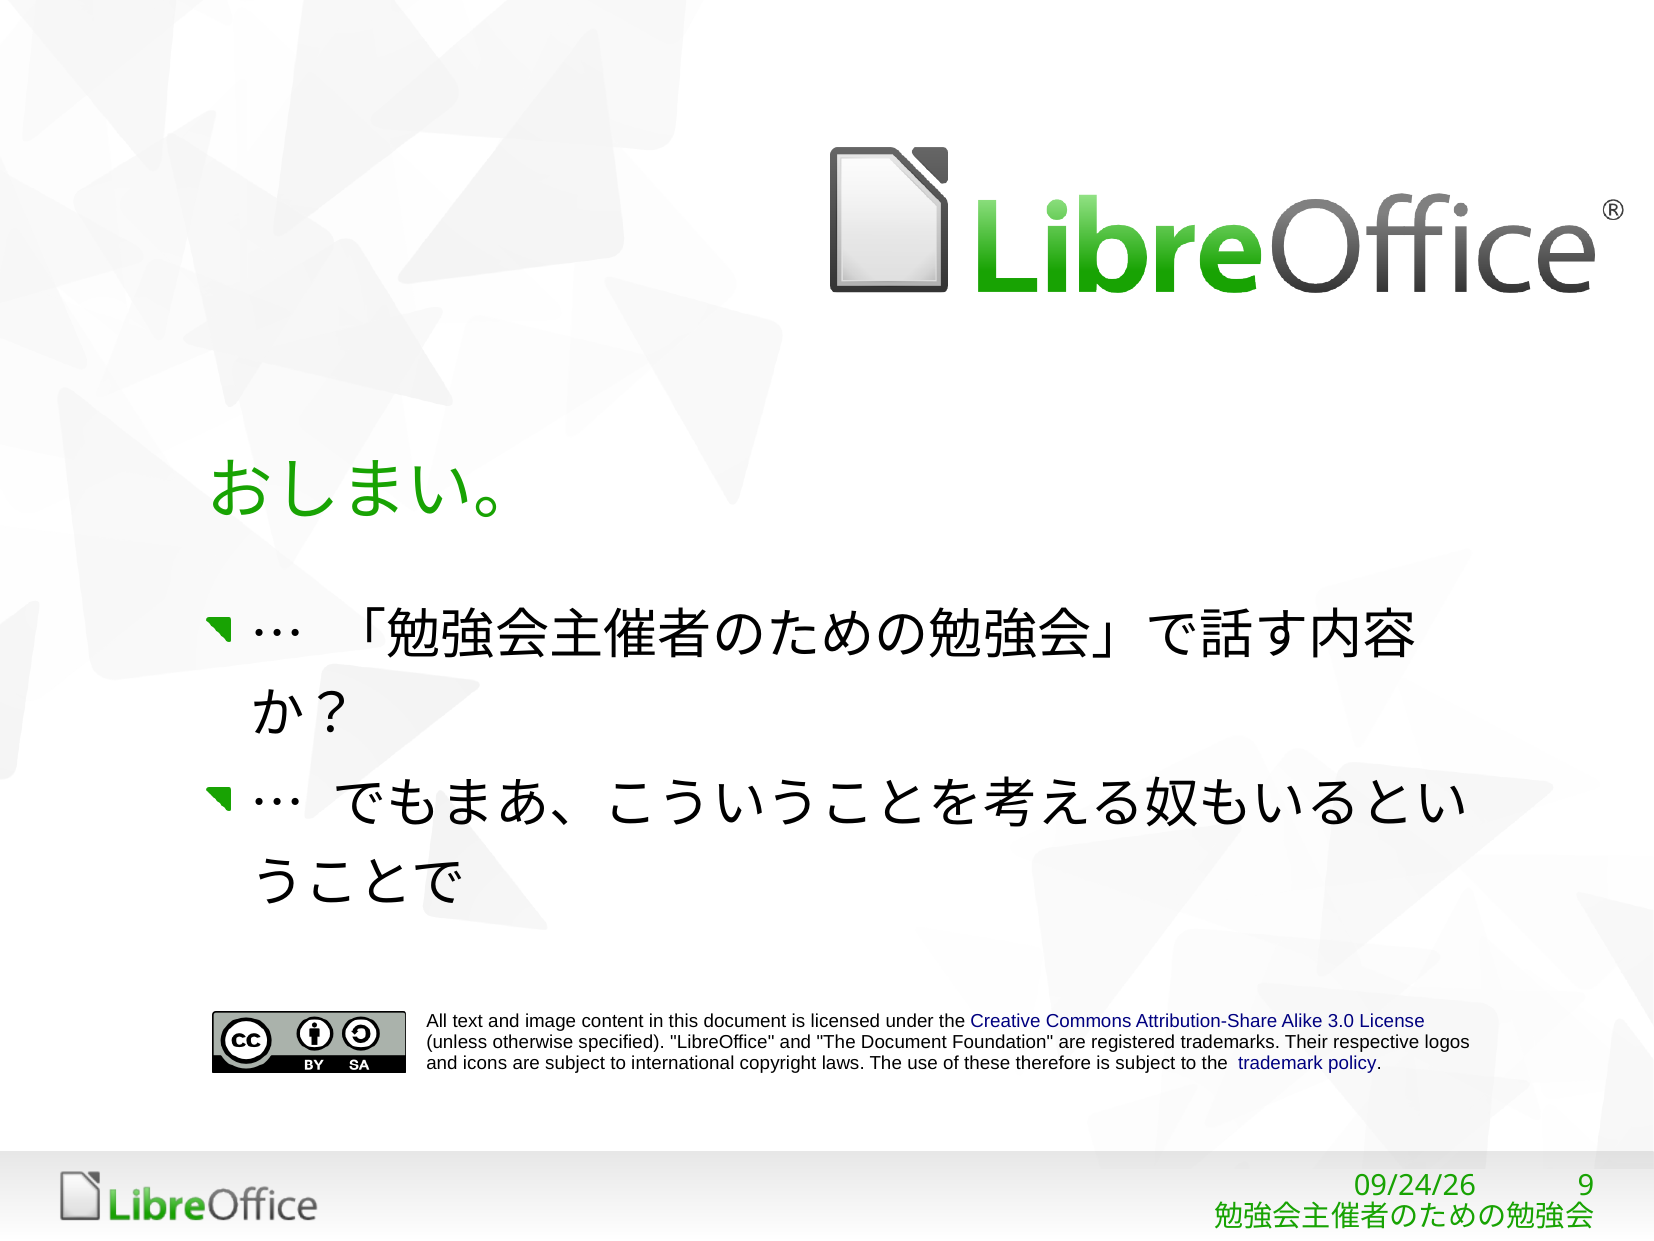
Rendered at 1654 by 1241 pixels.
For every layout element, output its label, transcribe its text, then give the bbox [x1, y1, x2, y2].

picture [915, 548, 1654, 1169]
title おしまい。 [206, 395, 1477, 573]
picture [0, 0, 1654, 930]
picture [212, 1011, 406, 1073]
list … 「勉強会主催者のための勉強会」で話す内容か？ … でもまあ、こういうことを考える奴もいるということで [206, 590, 1477, 945]
picture [41, 1152, 337, 1240]
